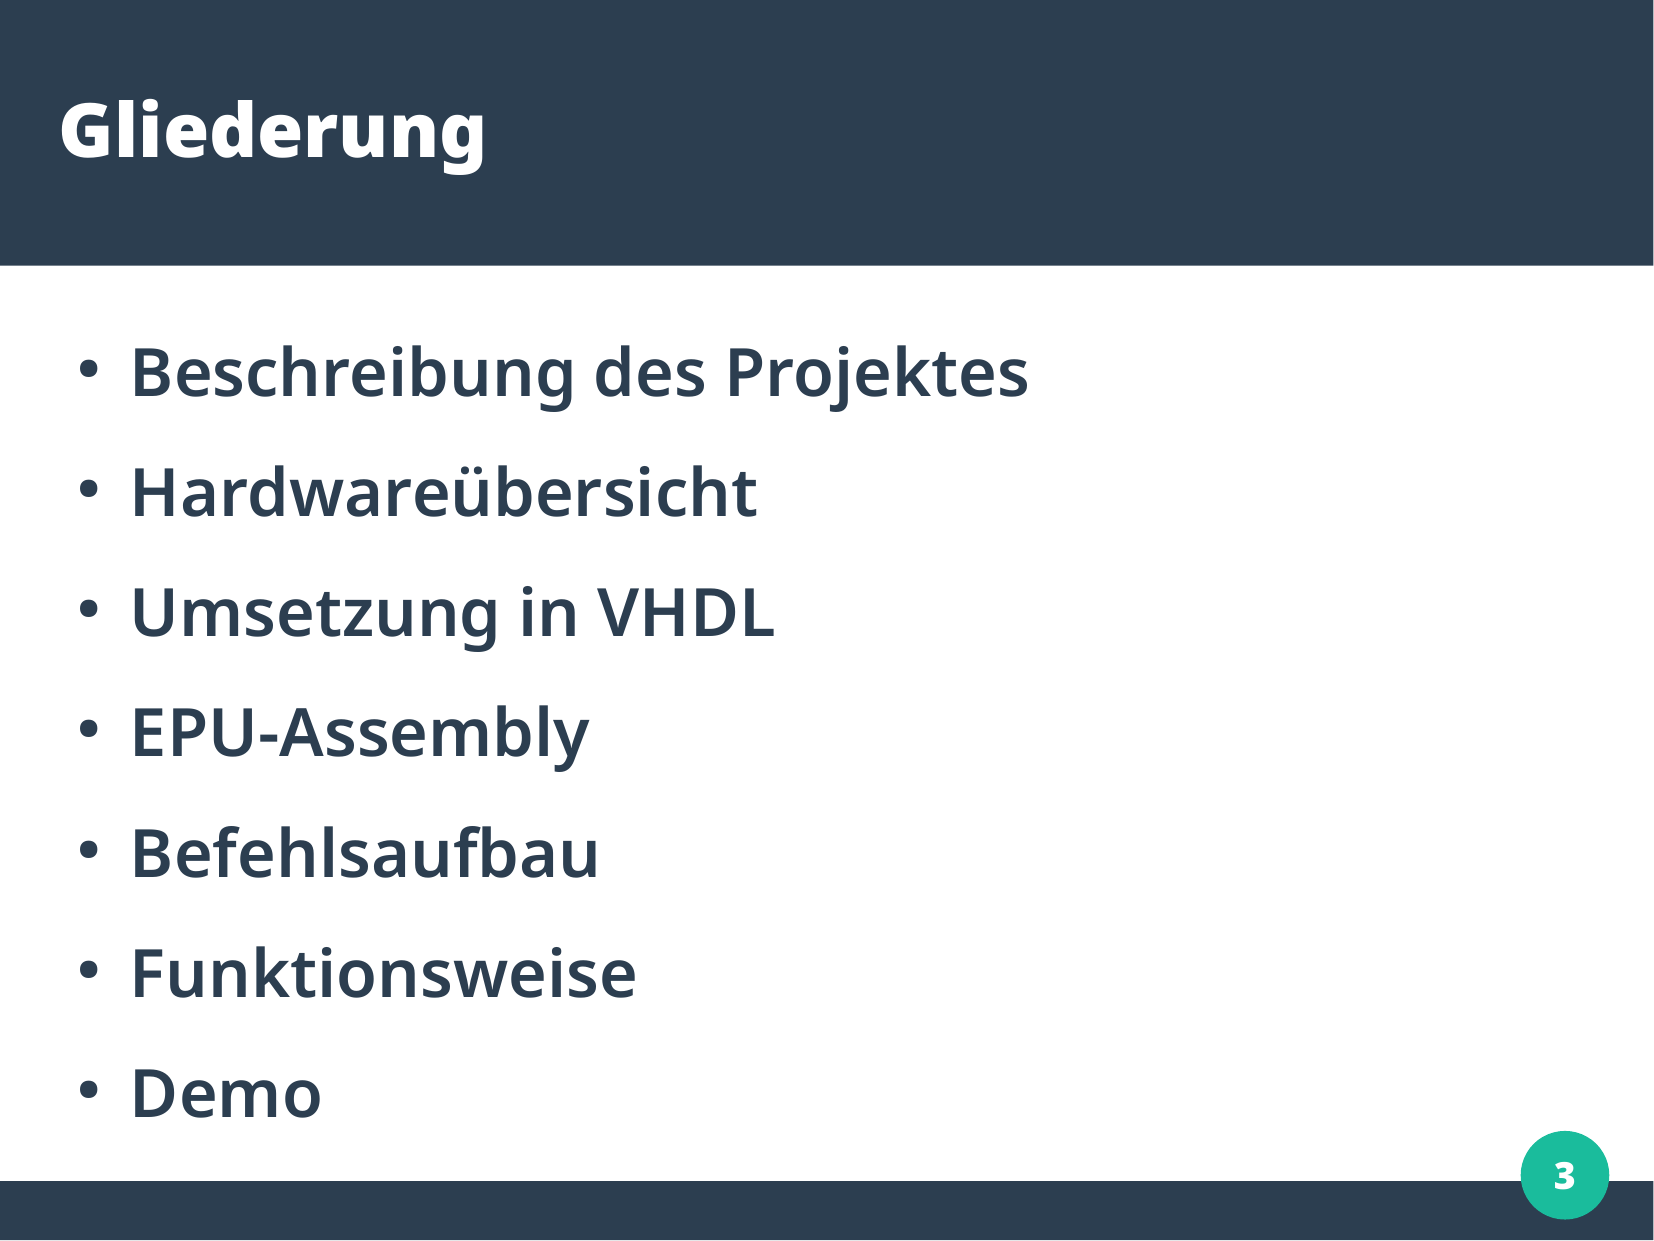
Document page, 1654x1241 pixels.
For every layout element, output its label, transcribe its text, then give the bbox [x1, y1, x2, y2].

title Gliederung [59, 49, 1595, 207]
list Beschreibung des Projektes Hardwareübersicht Umsetzung in VHDL EPU-Assembly Befehlsaufbau Funktionsweise Demo [59, 324, 1595, 1152]
